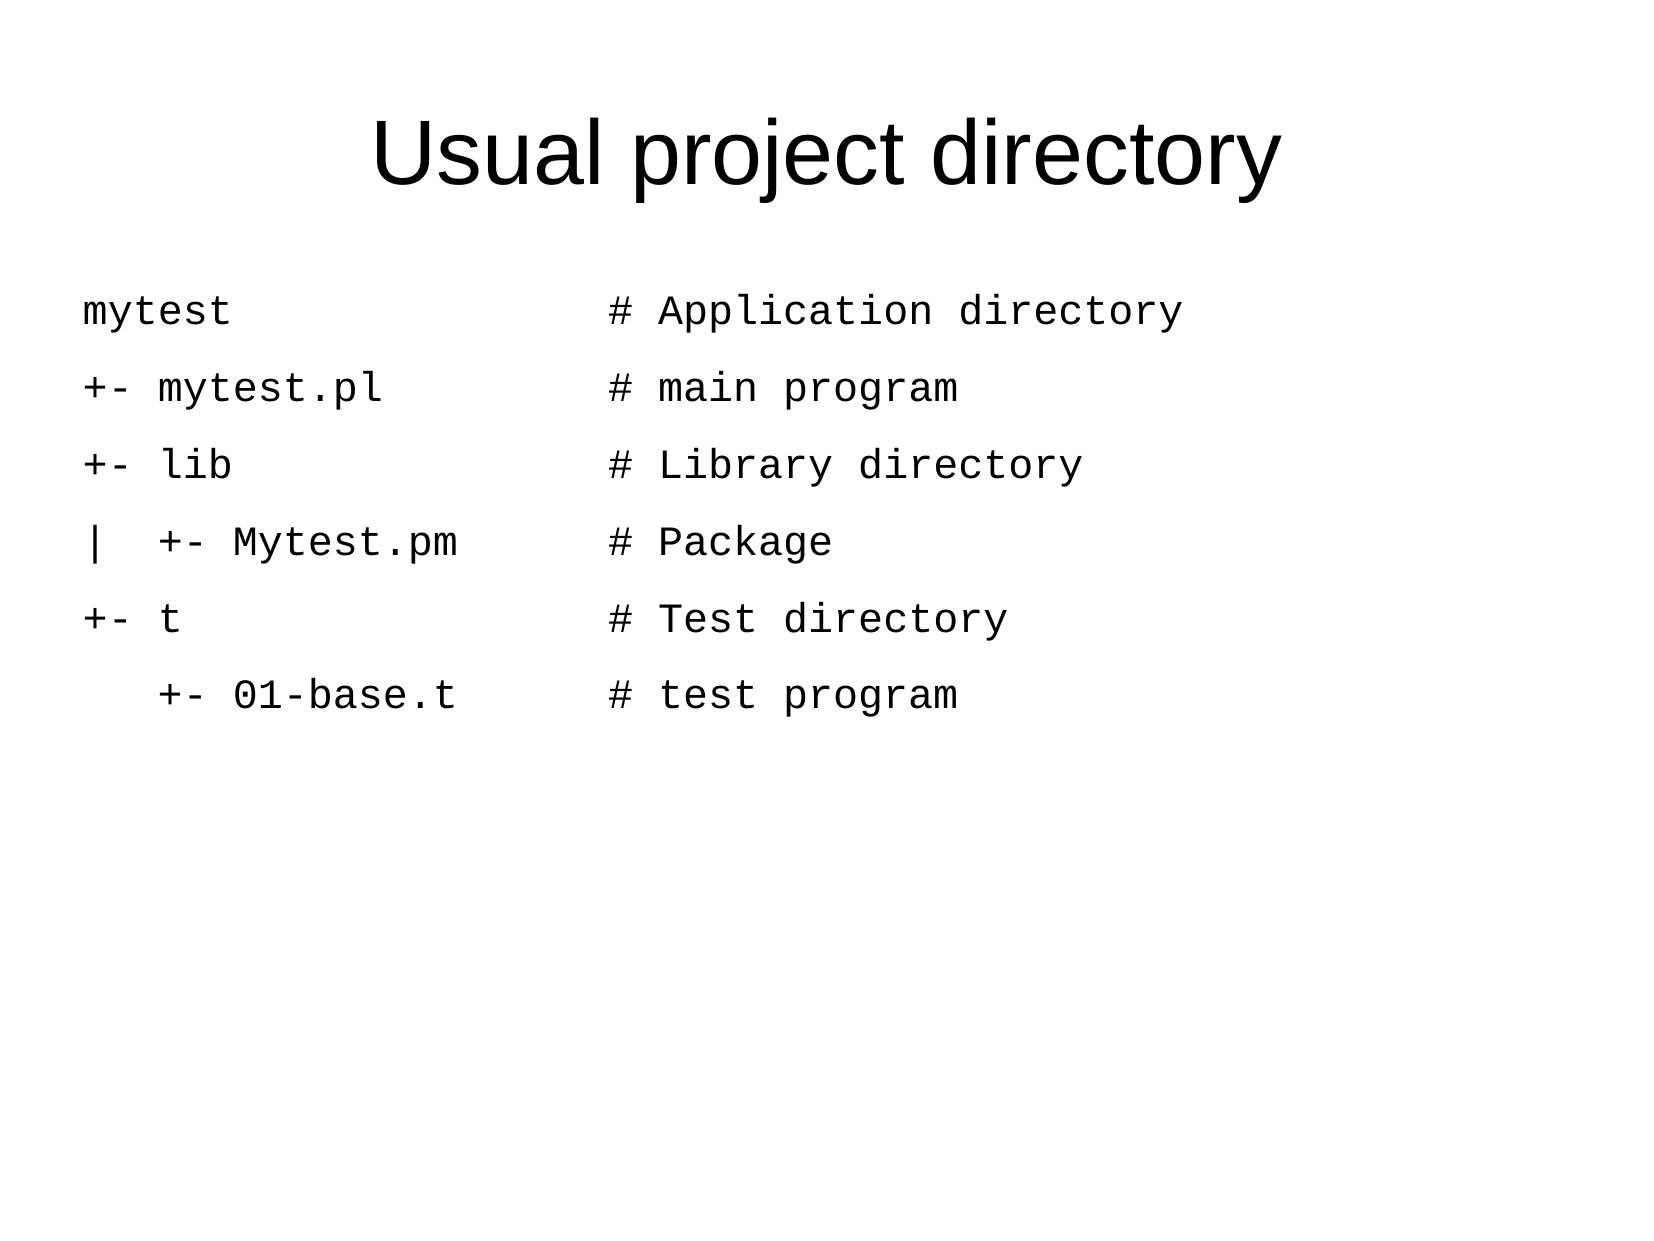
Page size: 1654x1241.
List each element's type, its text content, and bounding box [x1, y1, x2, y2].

title Usual project directory [82, 49, 1571, 257]
list mytest # Application directory +- mytest.pl # main program +- lib # Library directory | +- Mytest.pm # Package +- t # Test directory +- 01-base.t # test program [82, 290, 1571, 1010]
